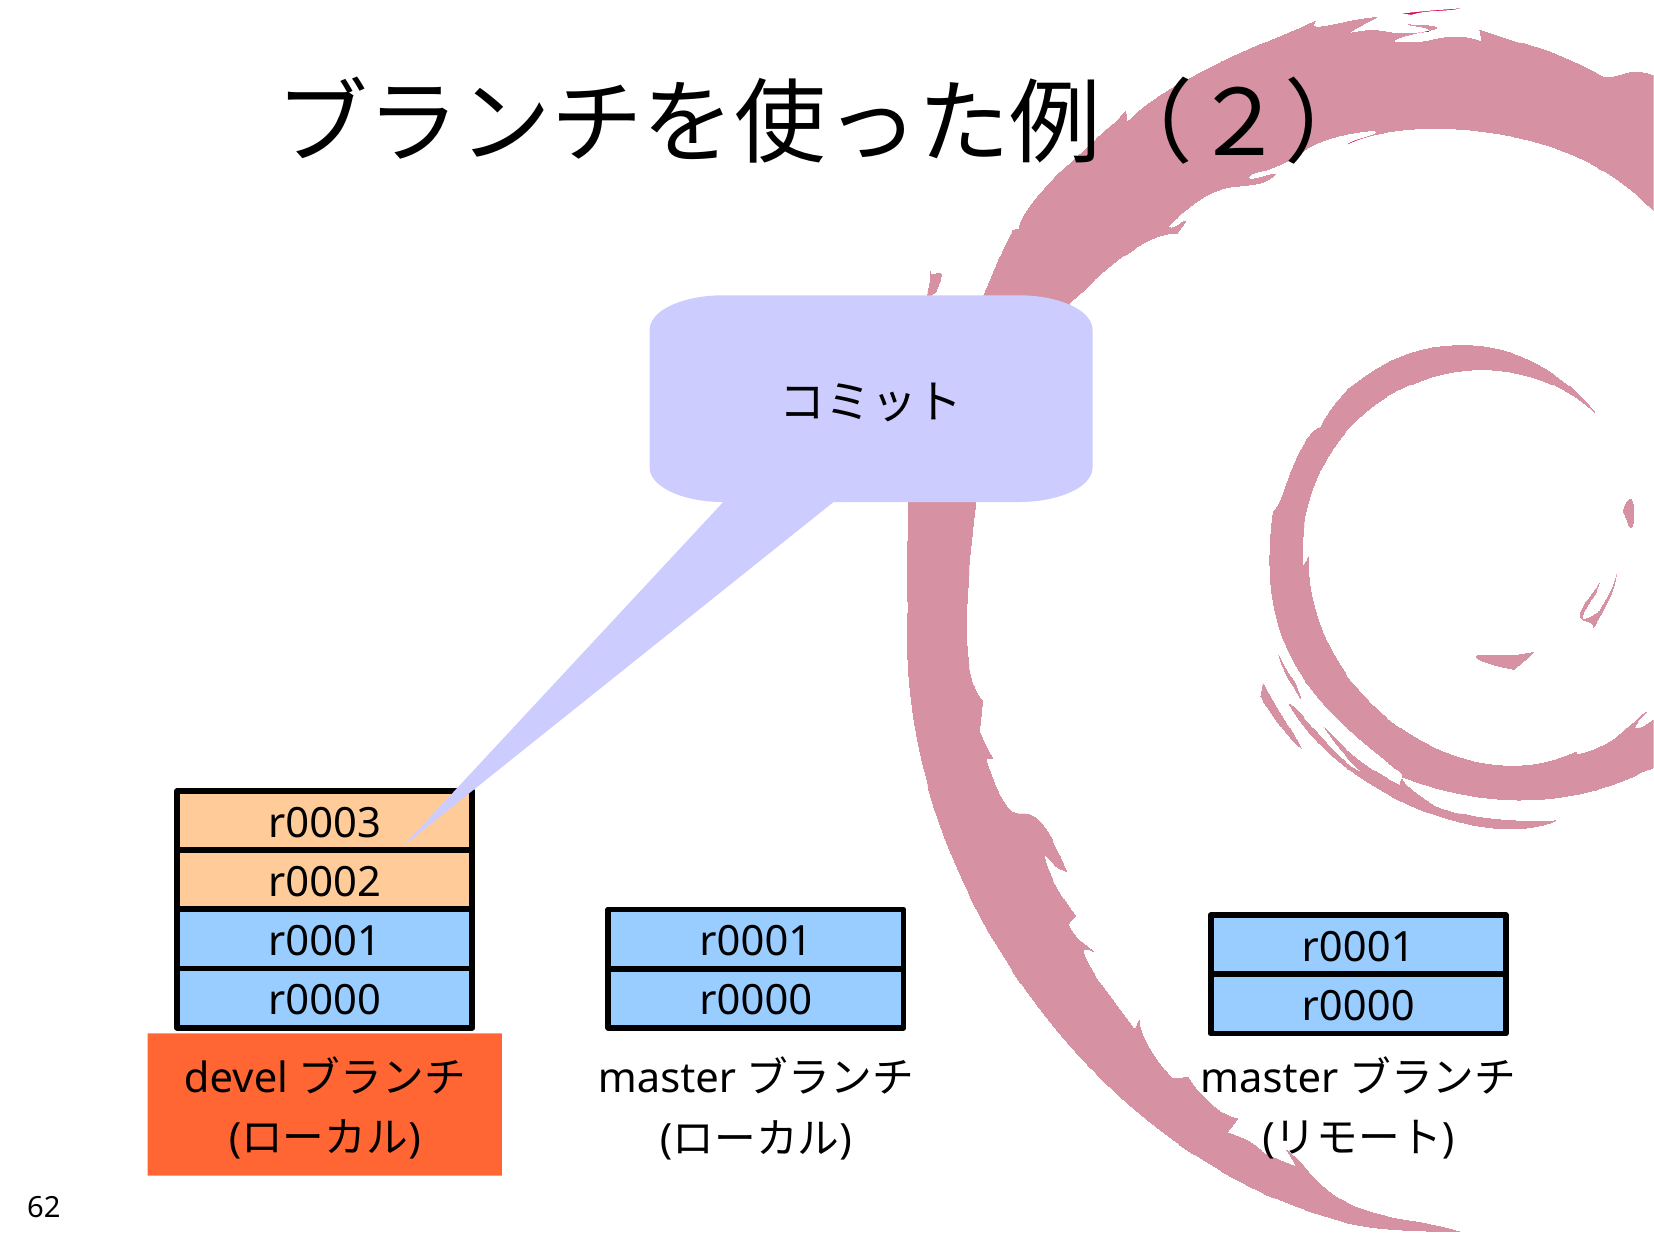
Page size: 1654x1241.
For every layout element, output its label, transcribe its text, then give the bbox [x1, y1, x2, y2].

text_box r0003 [177, 791, 473, 851]
text_box r0001 [177, 910, 473, 968]
text_box r0000 [177, 968, 473, 1028]
text_box r0000 [608, 968, 904, 1028]
picture [886, 0, 1654, 1241]
text_box master ブランチ (リモート) [1181, 1033, 1536, 1162]
title ブランチを使った例（２） [82, 49, 1571, 257]
text_box コミット [403, 295, 1093, 847]
text_box master ブランチ (ローカル) [578, 1033, 934, 1162]
text_box r0000 [1210, 974, 1506, 1034]
text_box r0002 [177, 851, 473, 910]
text_box devel ブランチ (ローカル) [147, 1033, 502, 1162]
text_box r0001 [608, 909, 904, 968]
text_box r0001 [1210, 915, 1506, 974]
